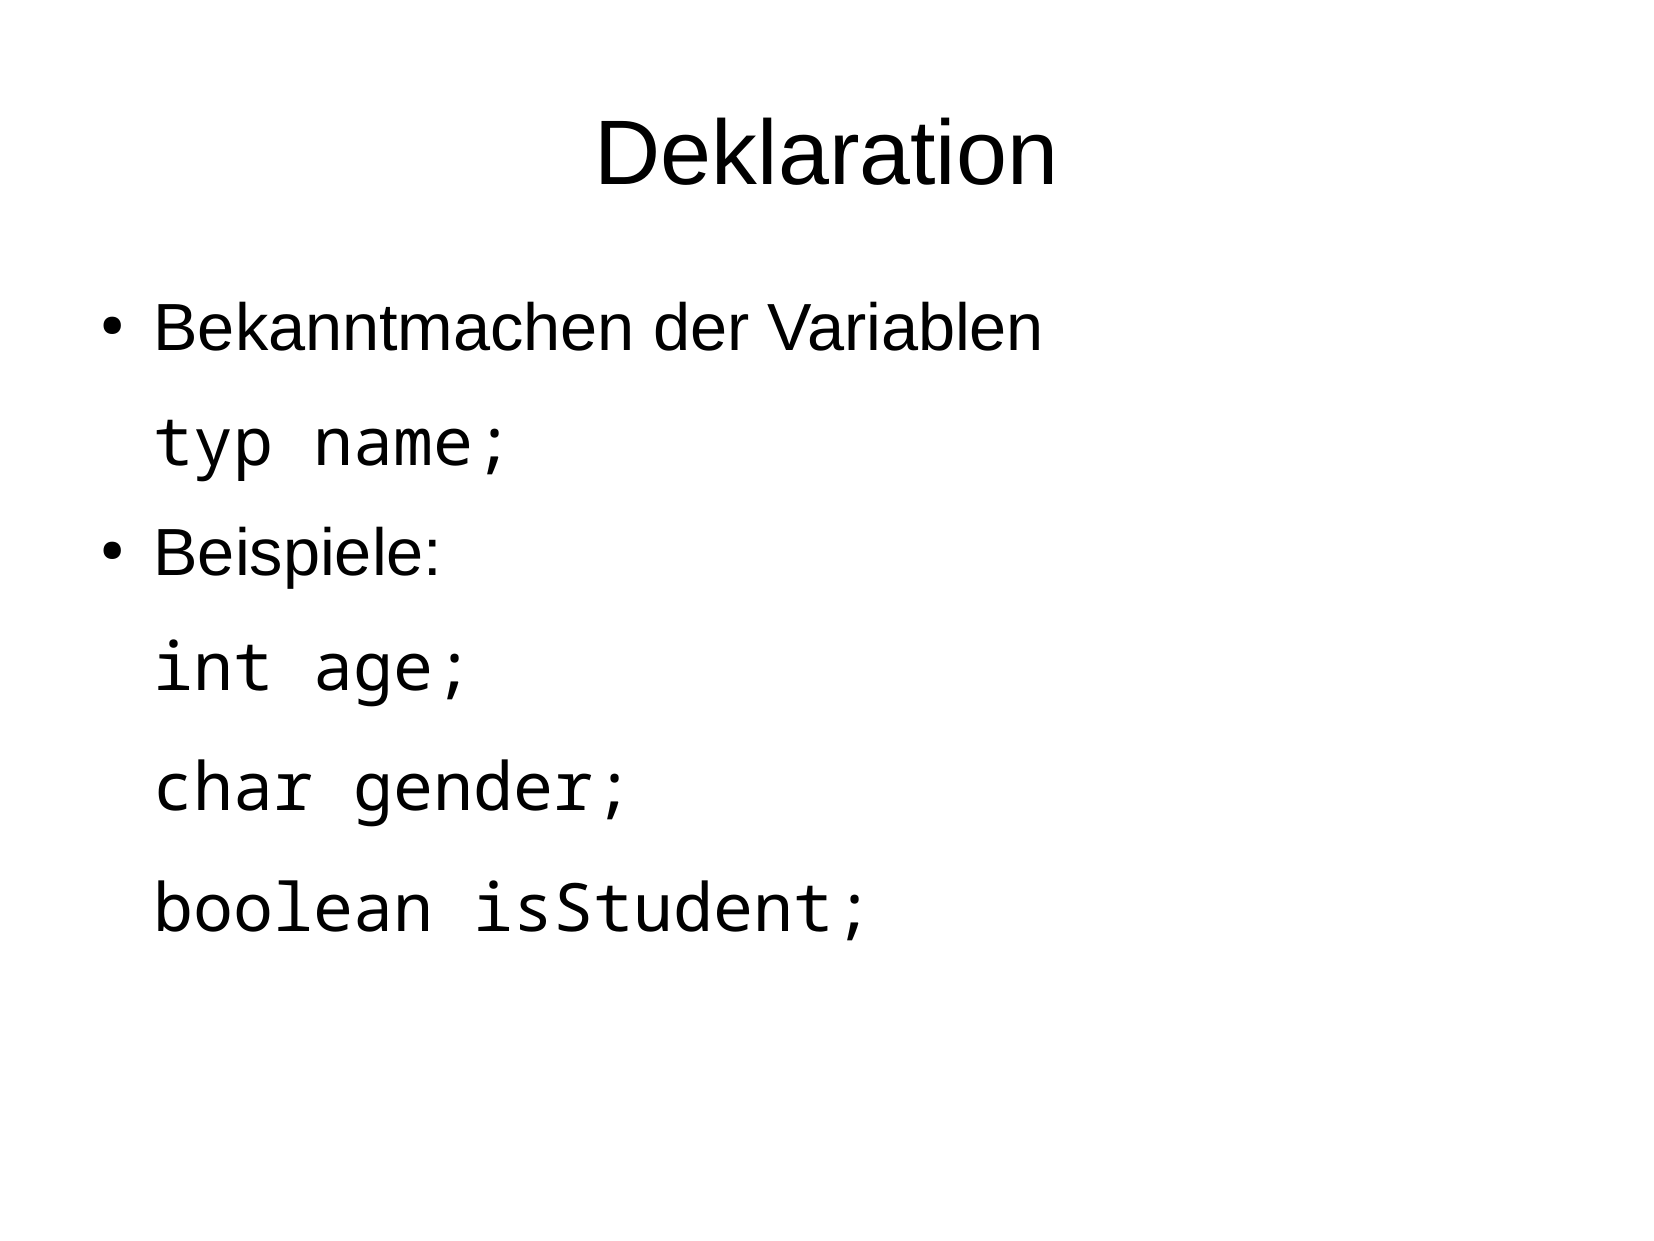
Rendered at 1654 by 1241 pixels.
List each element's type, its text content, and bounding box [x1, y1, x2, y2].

title Deklaration [82, 49, 1571, 257]
list Bekanntmachen der Variablen typ name; Beispiele: int age; char gender; boolean isStudent; [82, 290, 1571, 1109]
